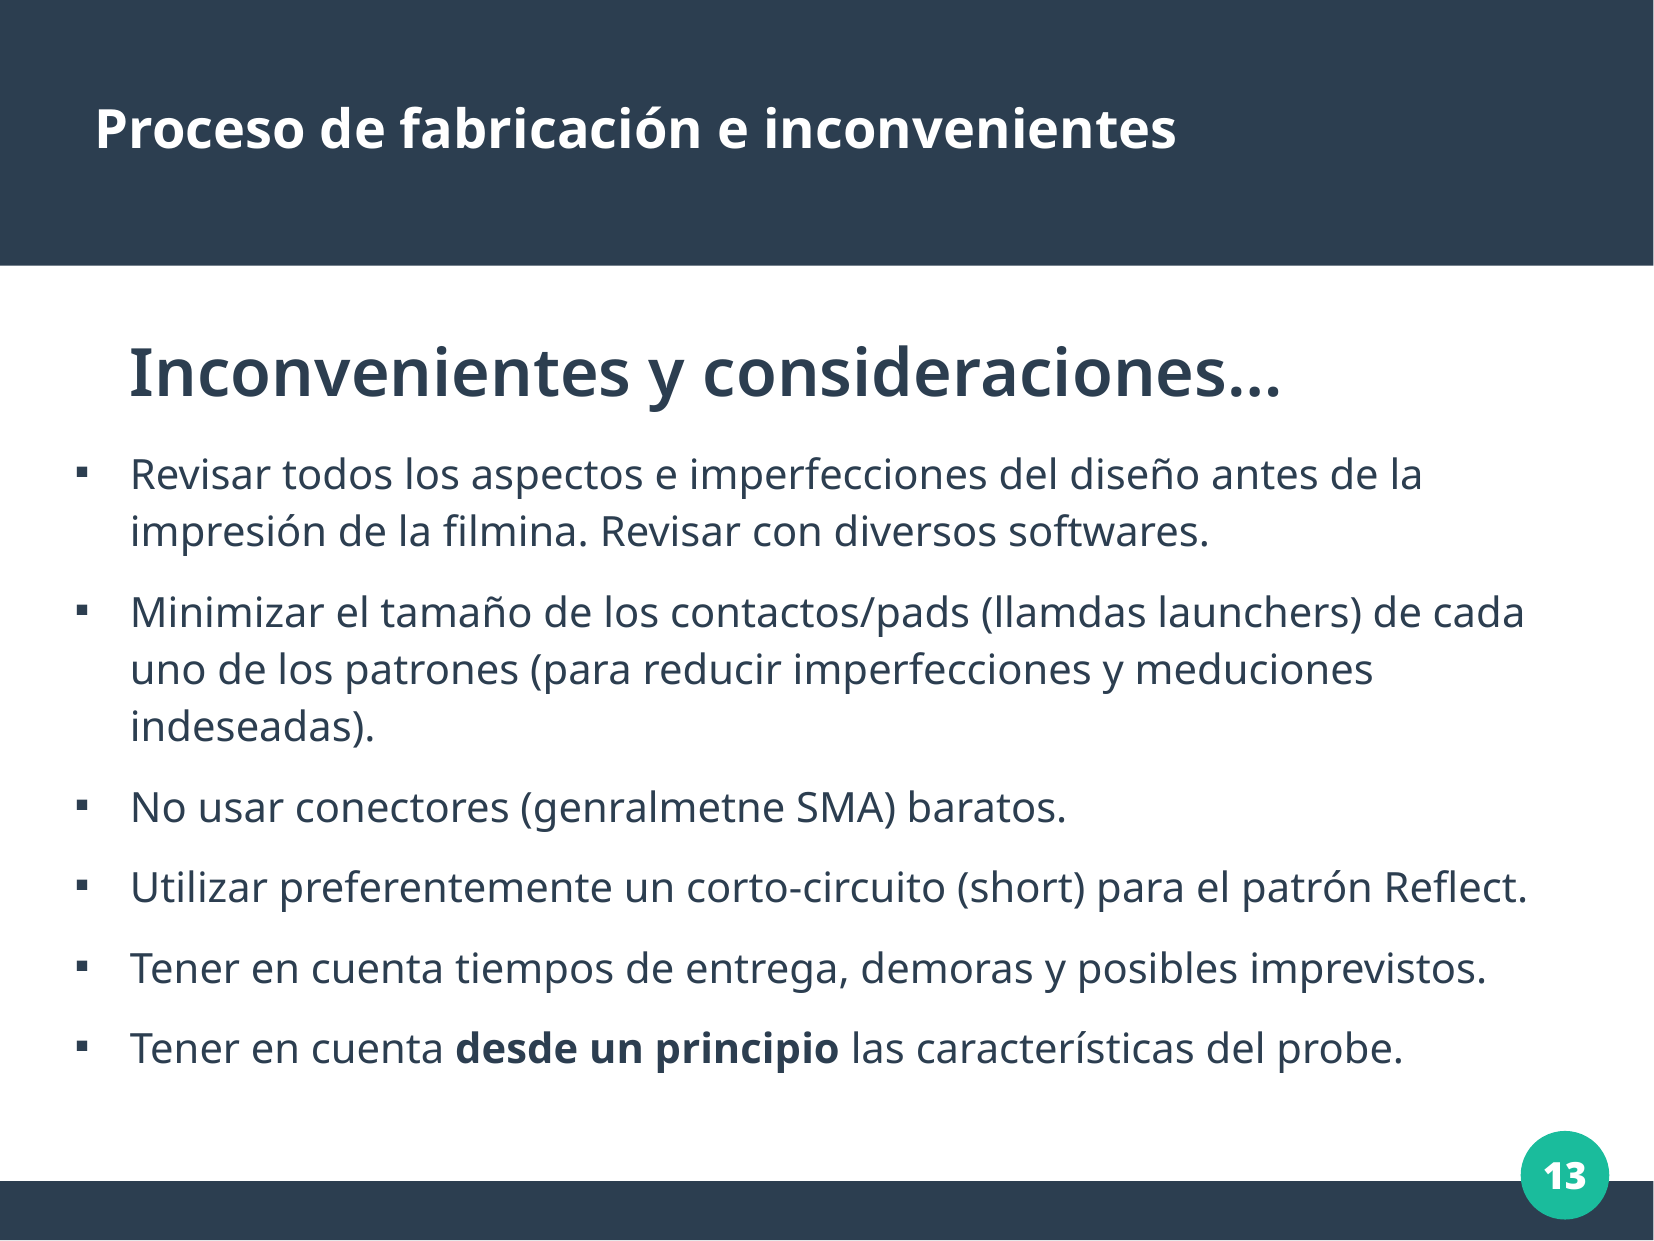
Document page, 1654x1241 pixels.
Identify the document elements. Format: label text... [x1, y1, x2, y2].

list Inconvenientes y consideraciones… Revisar todos los aspectos e imperfecciones del diseño antes de la impresión de la filmina. Revisar con diversos softwares. Minimizar el tamaño de los contactos/pads (llamdas launchers) de cada uno de los patrones (para reducir imperfecciones y meduciones indeseadas). No usar conectores (genralmetne SMA) baratos. Utilizar preferentemente un corto-circuito (short) para el patrón Reflect. Tener en cuenta tiempos de entrega, demoras y posibles imprevistos. Tener en cuenta desde un principio las características del probe. [59, 324, 1595, 1152]
title Proceso de fabricación e inconvenientes [59, 49, 1595, 207]
